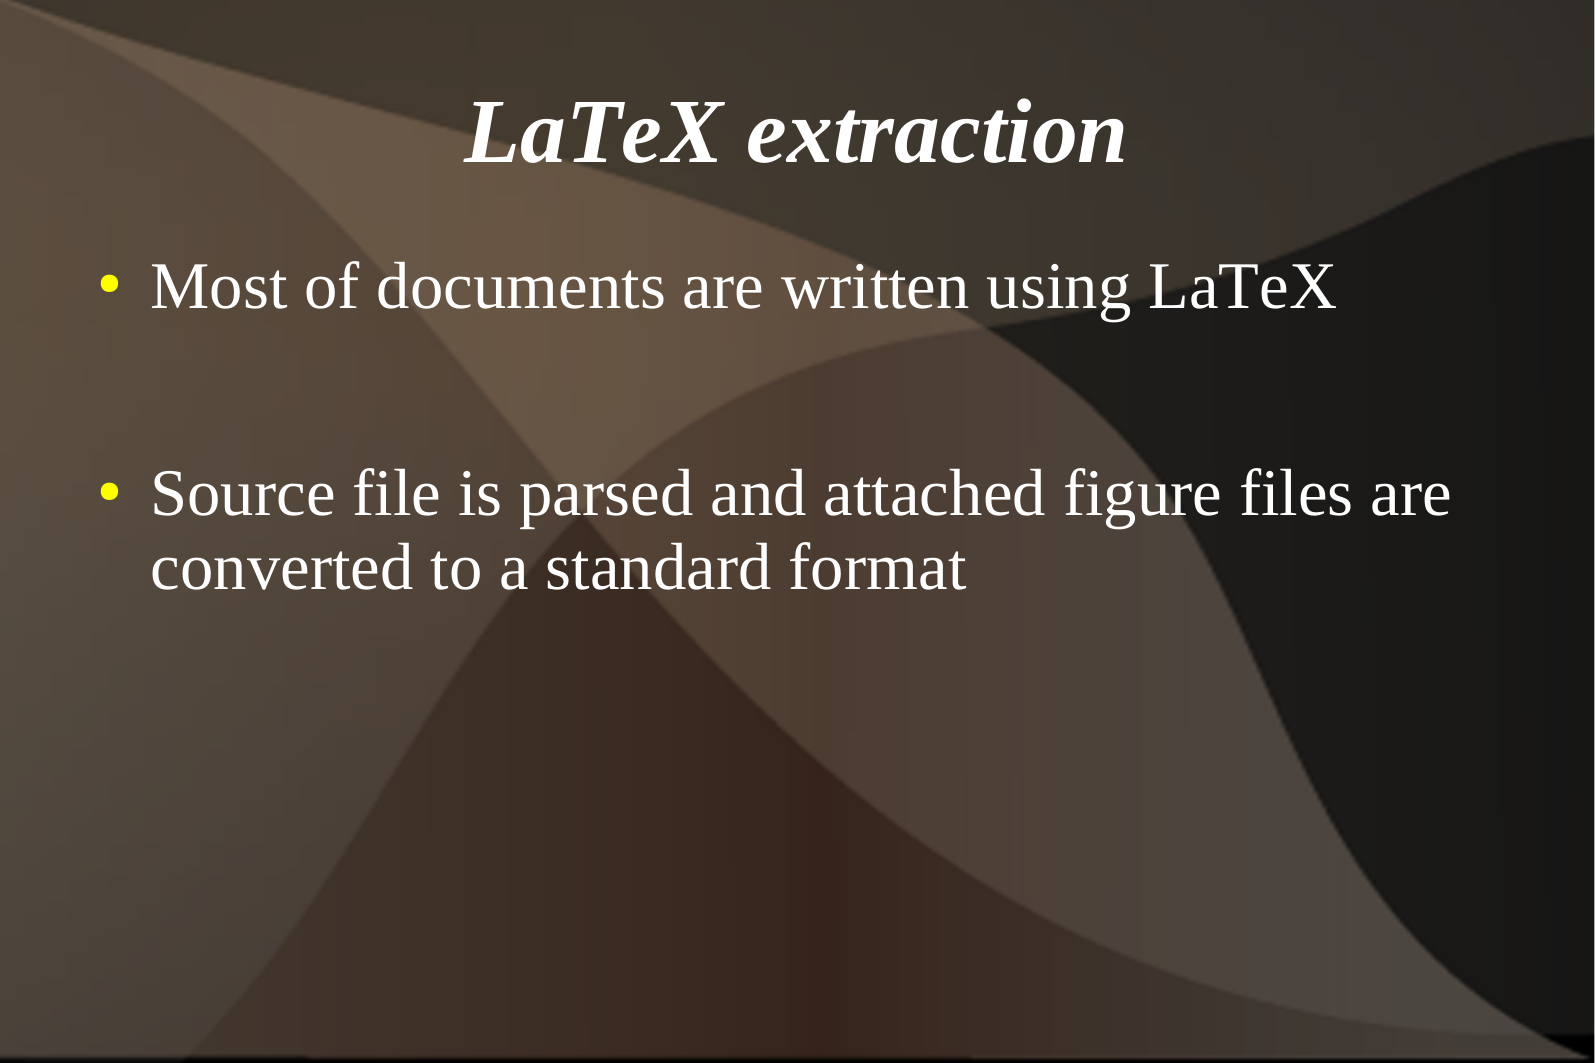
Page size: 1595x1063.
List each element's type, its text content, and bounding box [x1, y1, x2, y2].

picture [0, 0, 1595, 1063]
list Most of documents are written using LaTeX Source file is parsed and attached figure files are converted to a standard format [79, 248, 1515, 966]
title LaTeX extraction [79, 42, 1515, 220]
